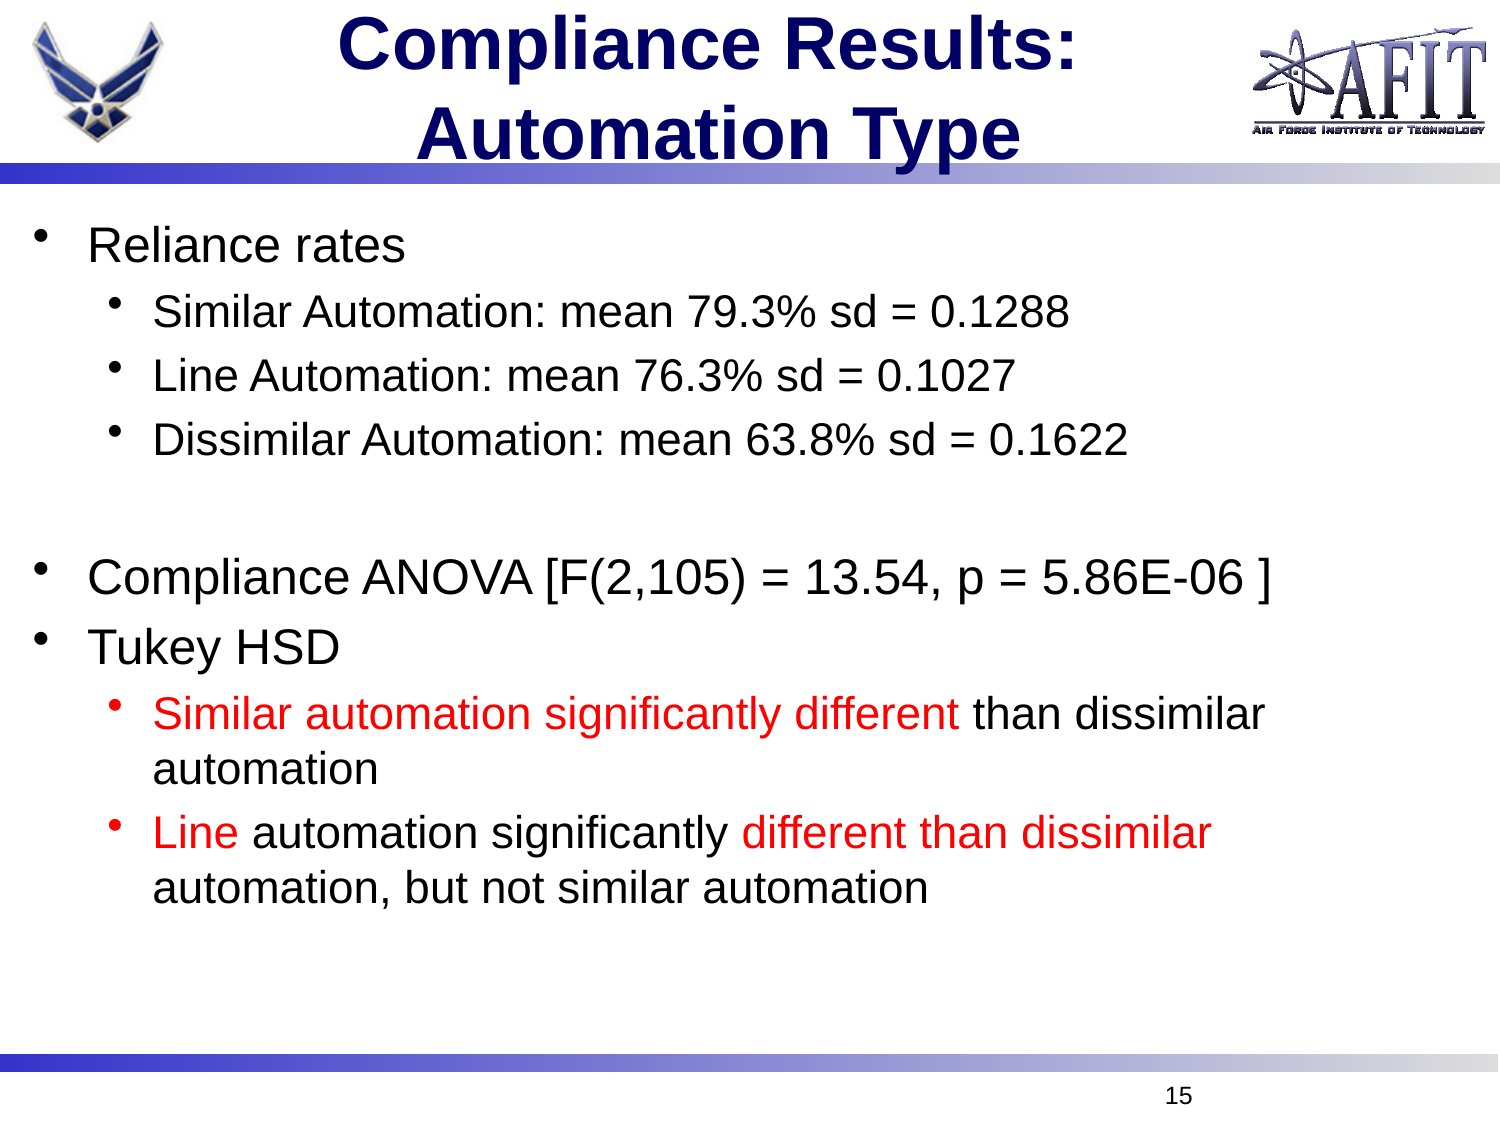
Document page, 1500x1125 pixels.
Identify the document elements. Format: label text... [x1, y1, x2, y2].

list Reliance rates Similar Automation: mean 79.3% sd = 0.1288 Line Automation: mean 76.3% sd = 0.1027 Dissimilar Automation: mean 63.8% sd = 0.1622 Compliance ANOVA [F(2,105) = 13.54, p = 5.86E-06 ] Tukey HSD Similar automation significantly different than dissimilar automation Line automation significantly different than dissimilar automation, but not similar automation [17, 204, 1368, 880]
picture [32, 21, 163, 143]
picture [1275, 24, 1488, 139]
slide_number <number> [1149, 1065, 1500, 1125]
title Compliance Results: Automation Type [163, 0, 1275, 169]
